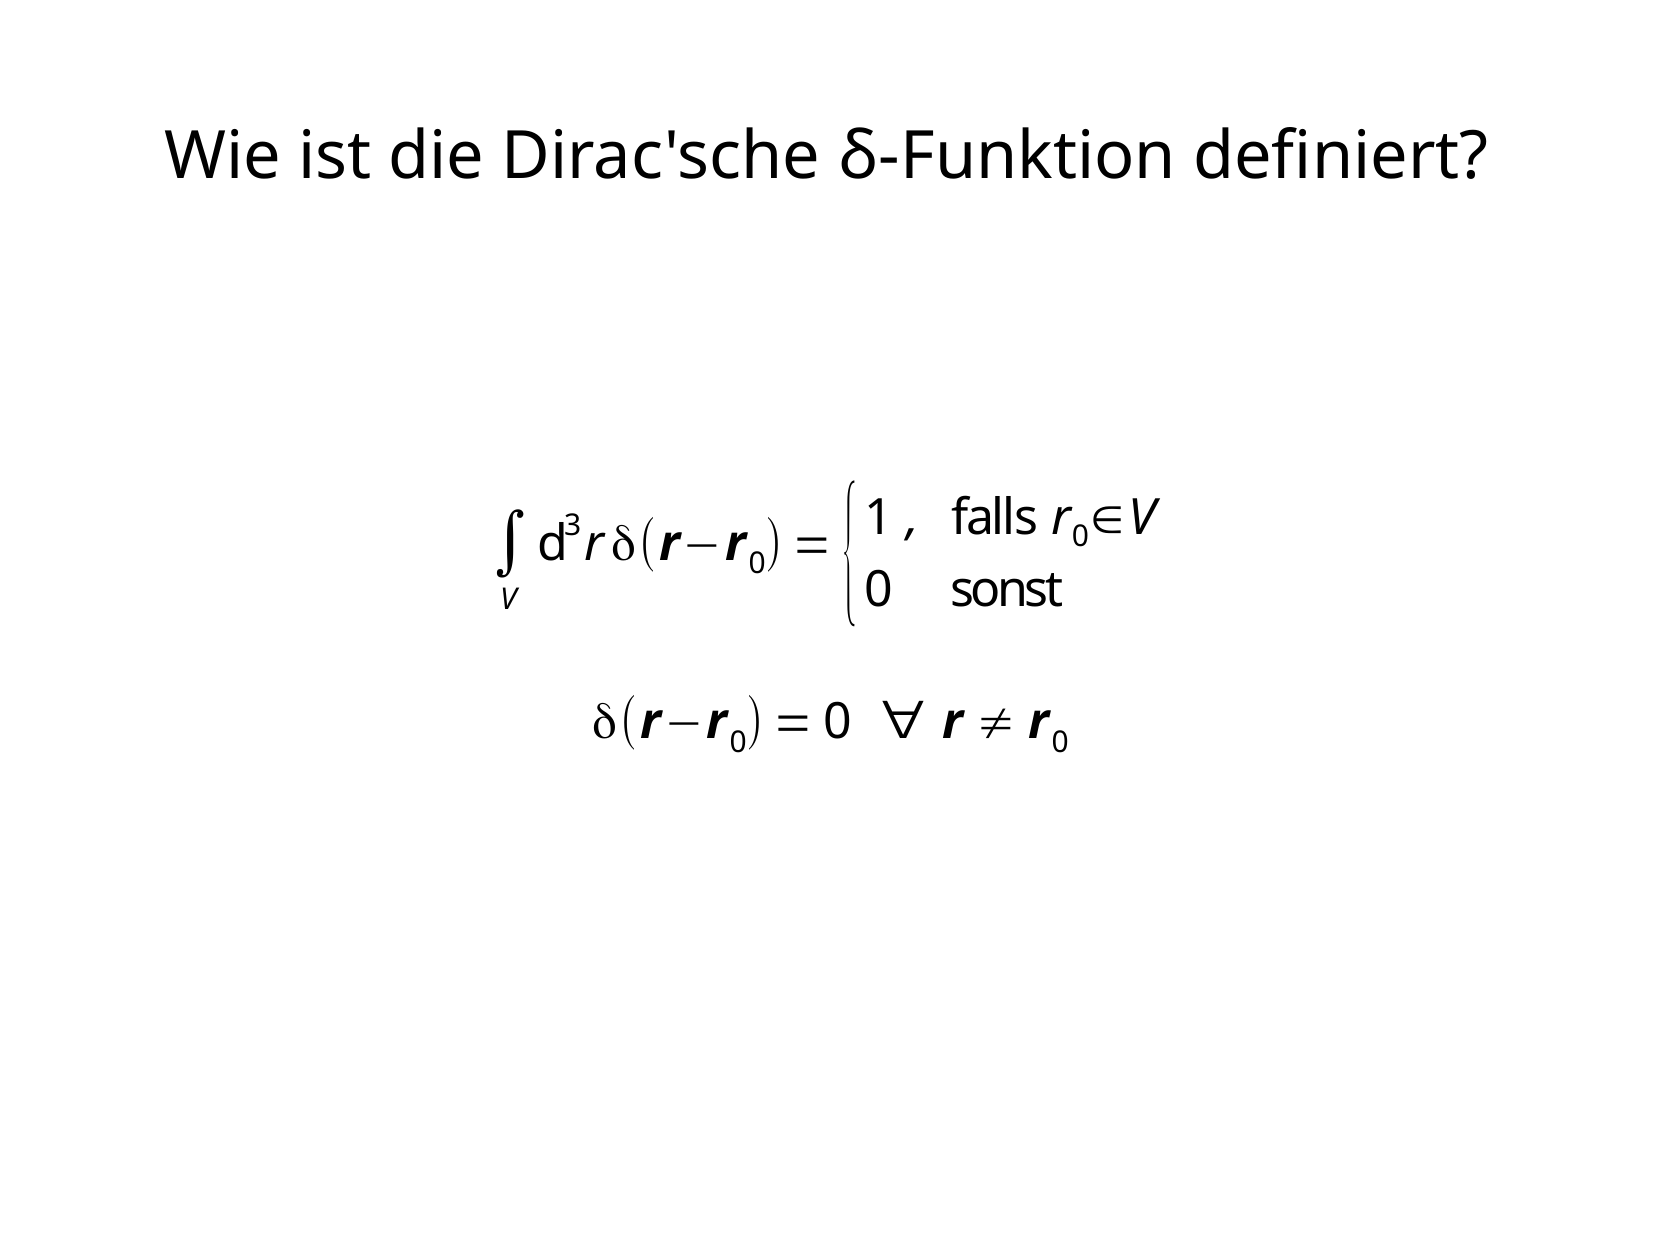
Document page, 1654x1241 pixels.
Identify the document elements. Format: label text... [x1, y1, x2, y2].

title Wie ist die Dirac'sche δ-Funktion definiert? [82, 49, 1571, 257]
chart [482, 479, 1171, 761]
